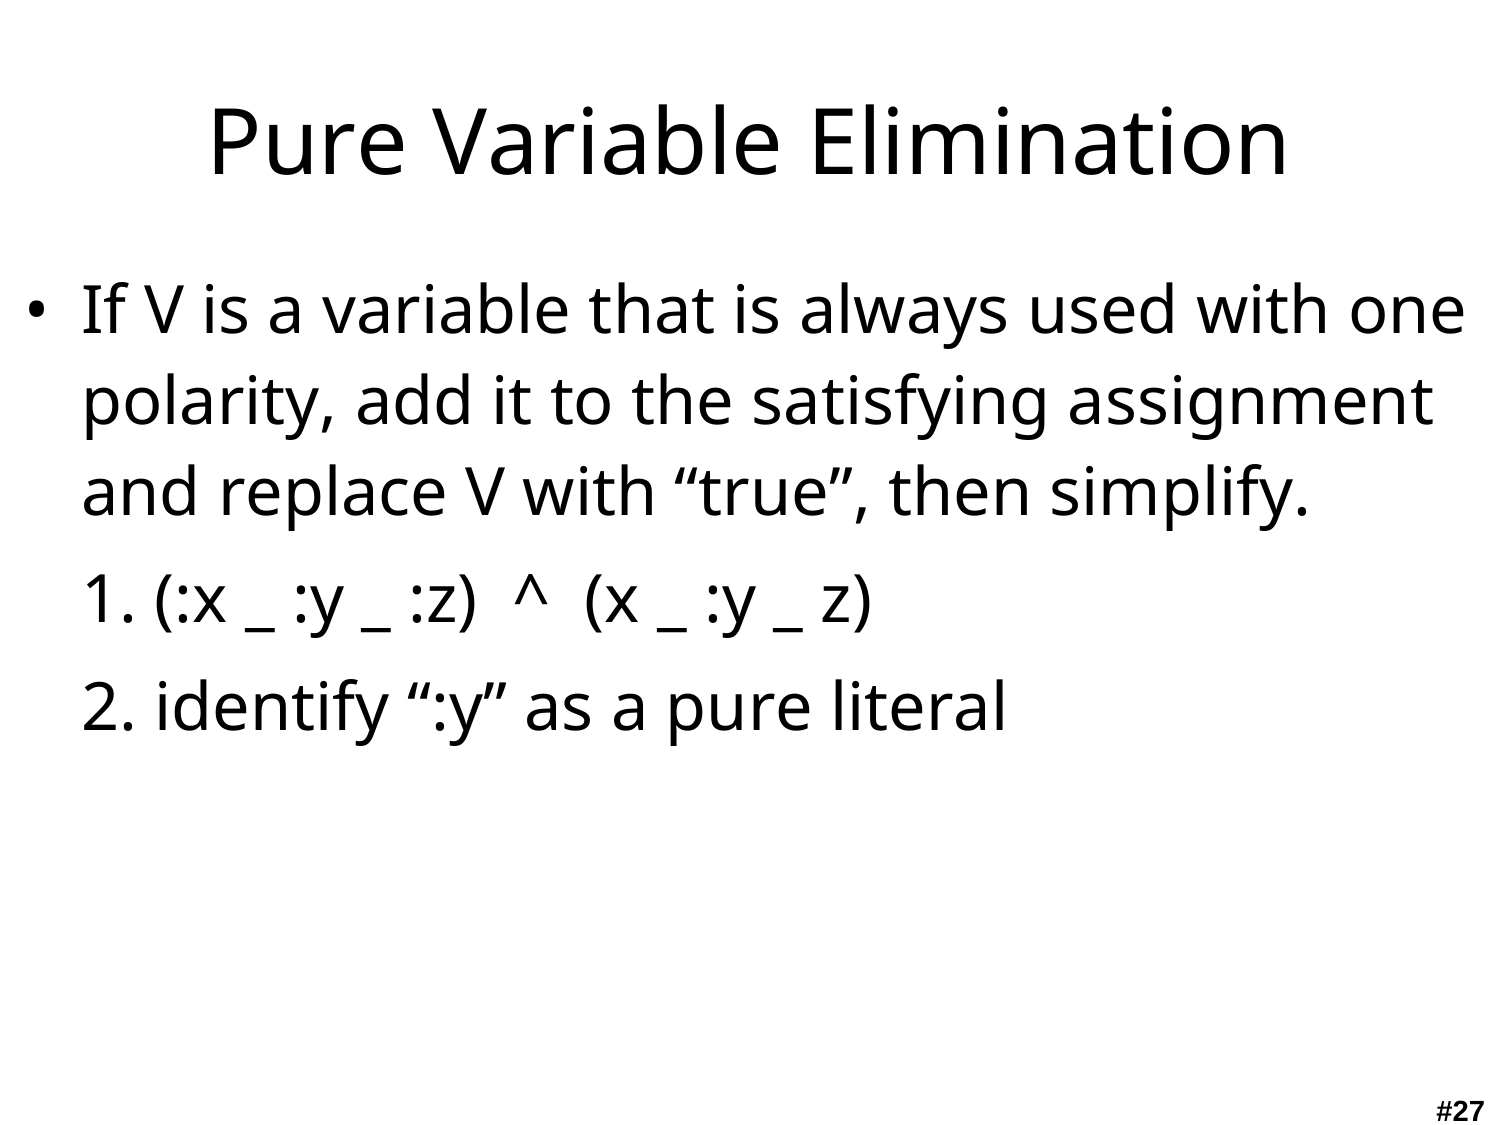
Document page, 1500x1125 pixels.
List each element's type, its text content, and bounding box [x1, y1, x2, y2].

list If V is a variable that is always used with one polarity, add it to the satisfying assignment and replace V with “true”, then simplify. 1. (:x _ :y _ :z) ^ (x _ :y _ z) 2. identify “:y” as a pure literal [24, 262, 1476, 1101]
title Pure Variable Elimination [24, 45, 1476, 233]
